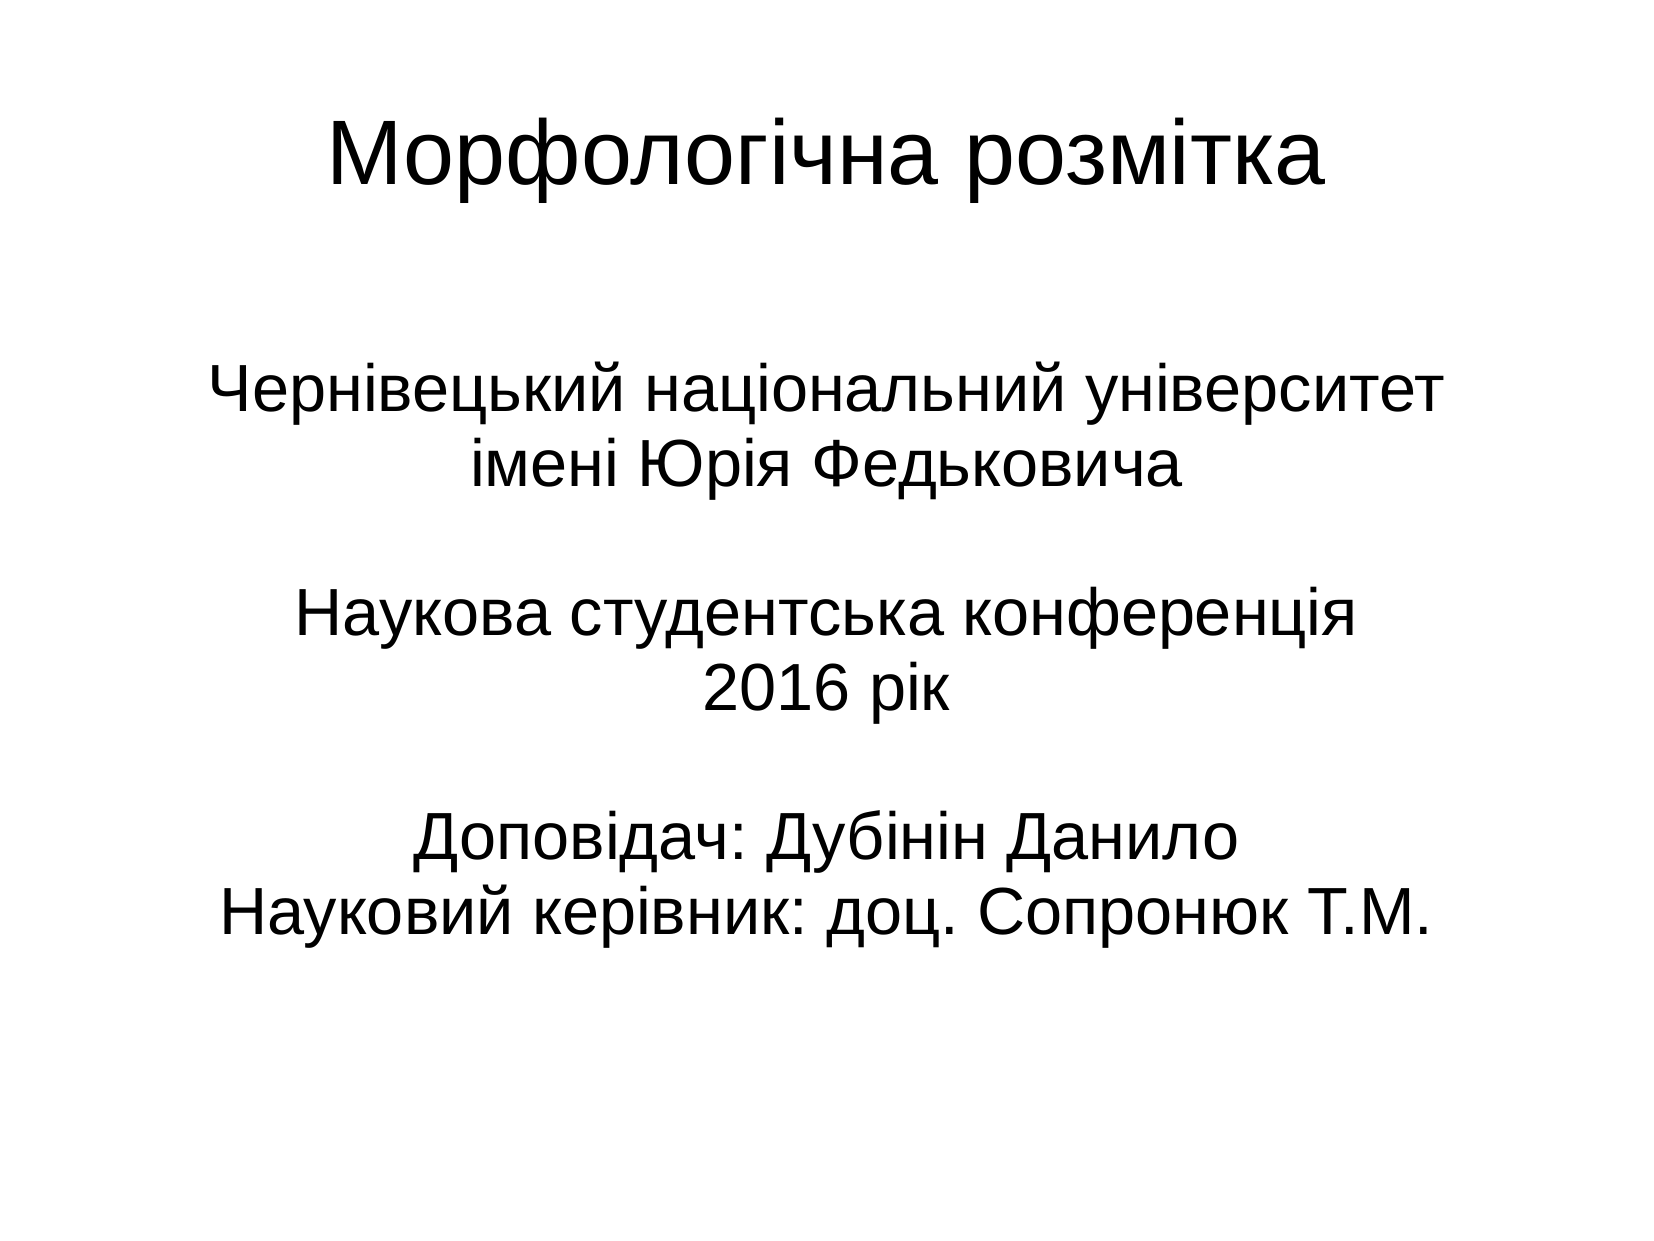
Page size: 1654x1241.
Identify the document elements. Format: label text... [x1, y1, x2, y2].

text_box Чернівецький національний університет імені Юрія Федьковича Наукова студентська конференція 2016 рік Доповідач: Дубінін Данило Науковий керівник: доц. Сопронюк Т.М. [82, 290, 1571, 1010]
title Морфологічна розмітка [82, 49, 1571, 257]
